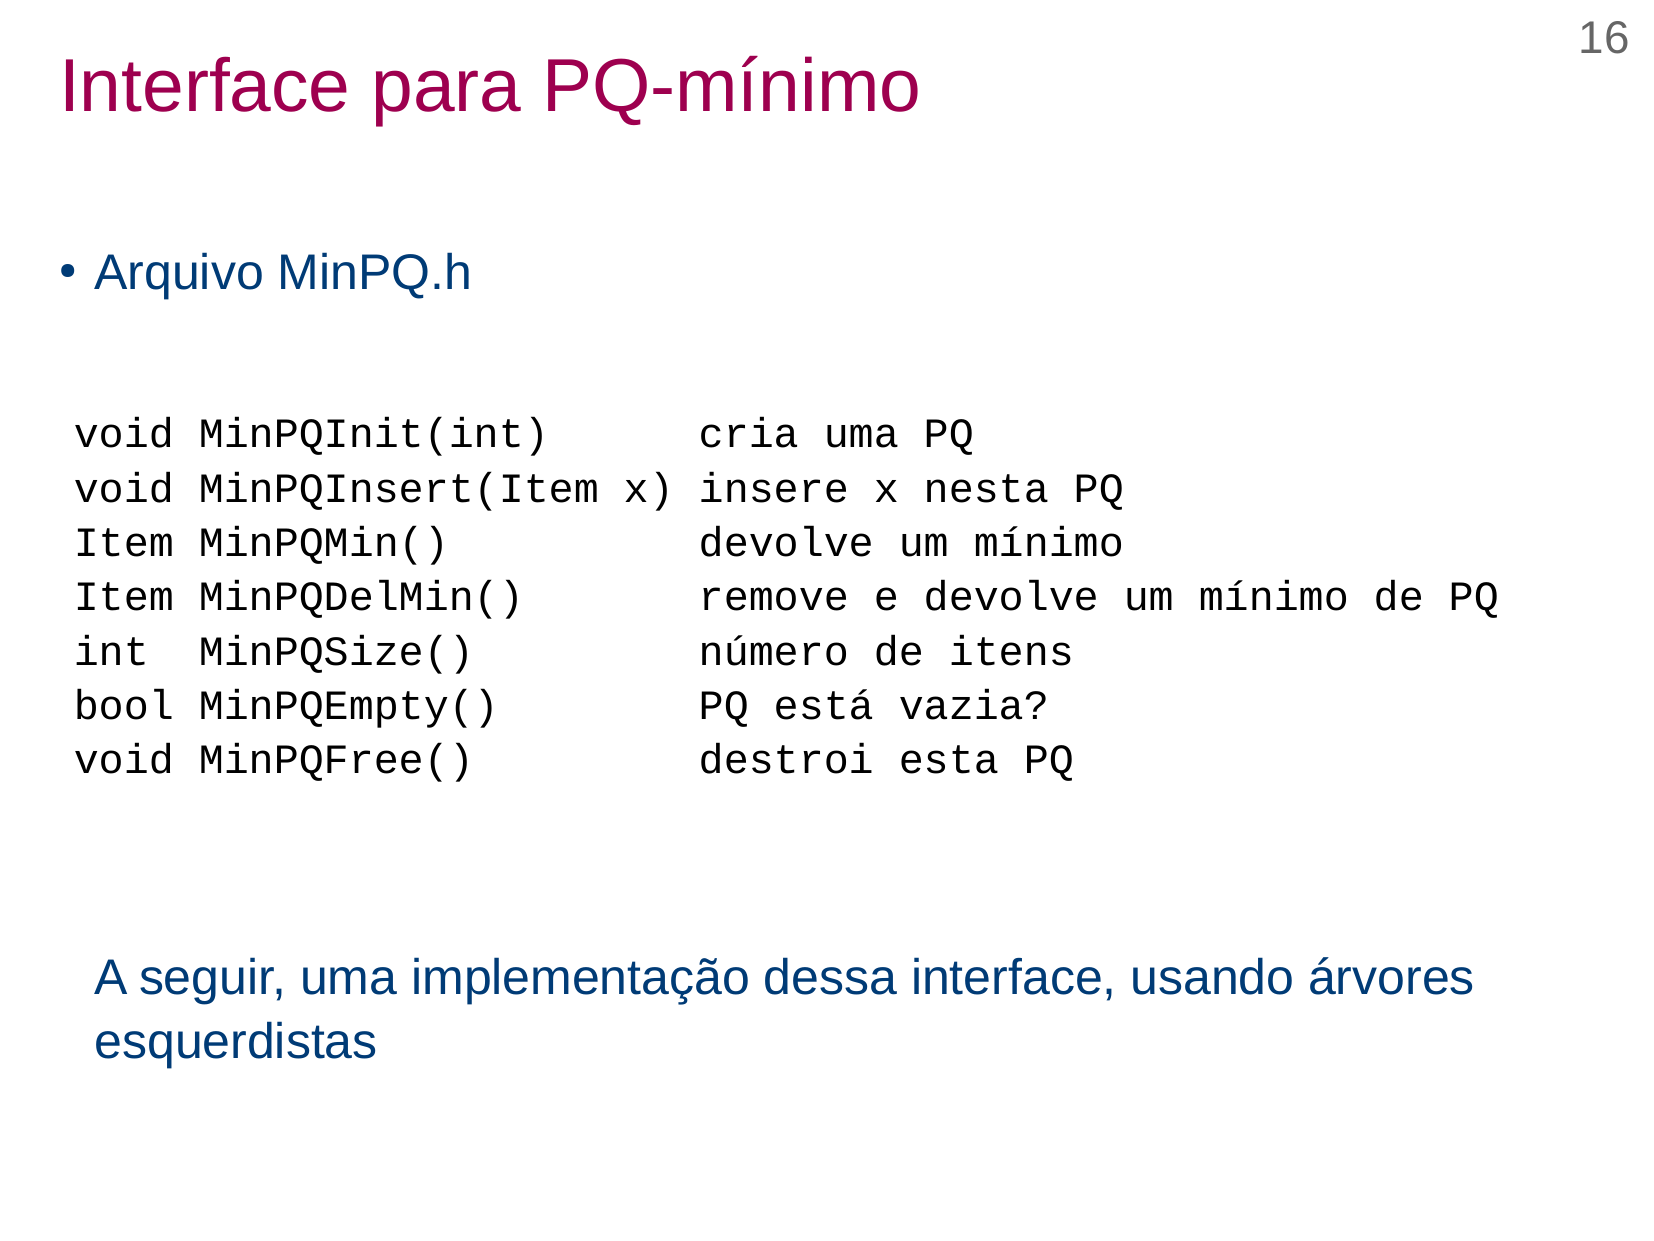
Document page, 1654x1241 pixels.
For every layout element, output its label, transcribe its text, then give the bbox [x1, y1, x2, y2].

list Arquivo MinPQ.h A seguir, uma implementação dessa interface, usando árvores esquerdistas [59, 842, 1595, 1211]
list Arquivo MinPQ.h A seguir, uma implementação dessa interface, usando árvores esquerdistas [59, 236, 1595, 398]
title Interface para PQ-mínimo [59, 29, 1595, 148]
text_box void MinPQInit(int) cria uma PQ void MinPQInsert(Item x) insere x nesta PQ Item MinPQMin() devolve um mínimo Item MinPQDelMin() remove e devolve um mínimo de PQ int MinPQSize() número de itens bool MinPQEmpty() PQ está vazia? void MinPQFree() destroi esta PQ [59, 398, 1595, 842]
